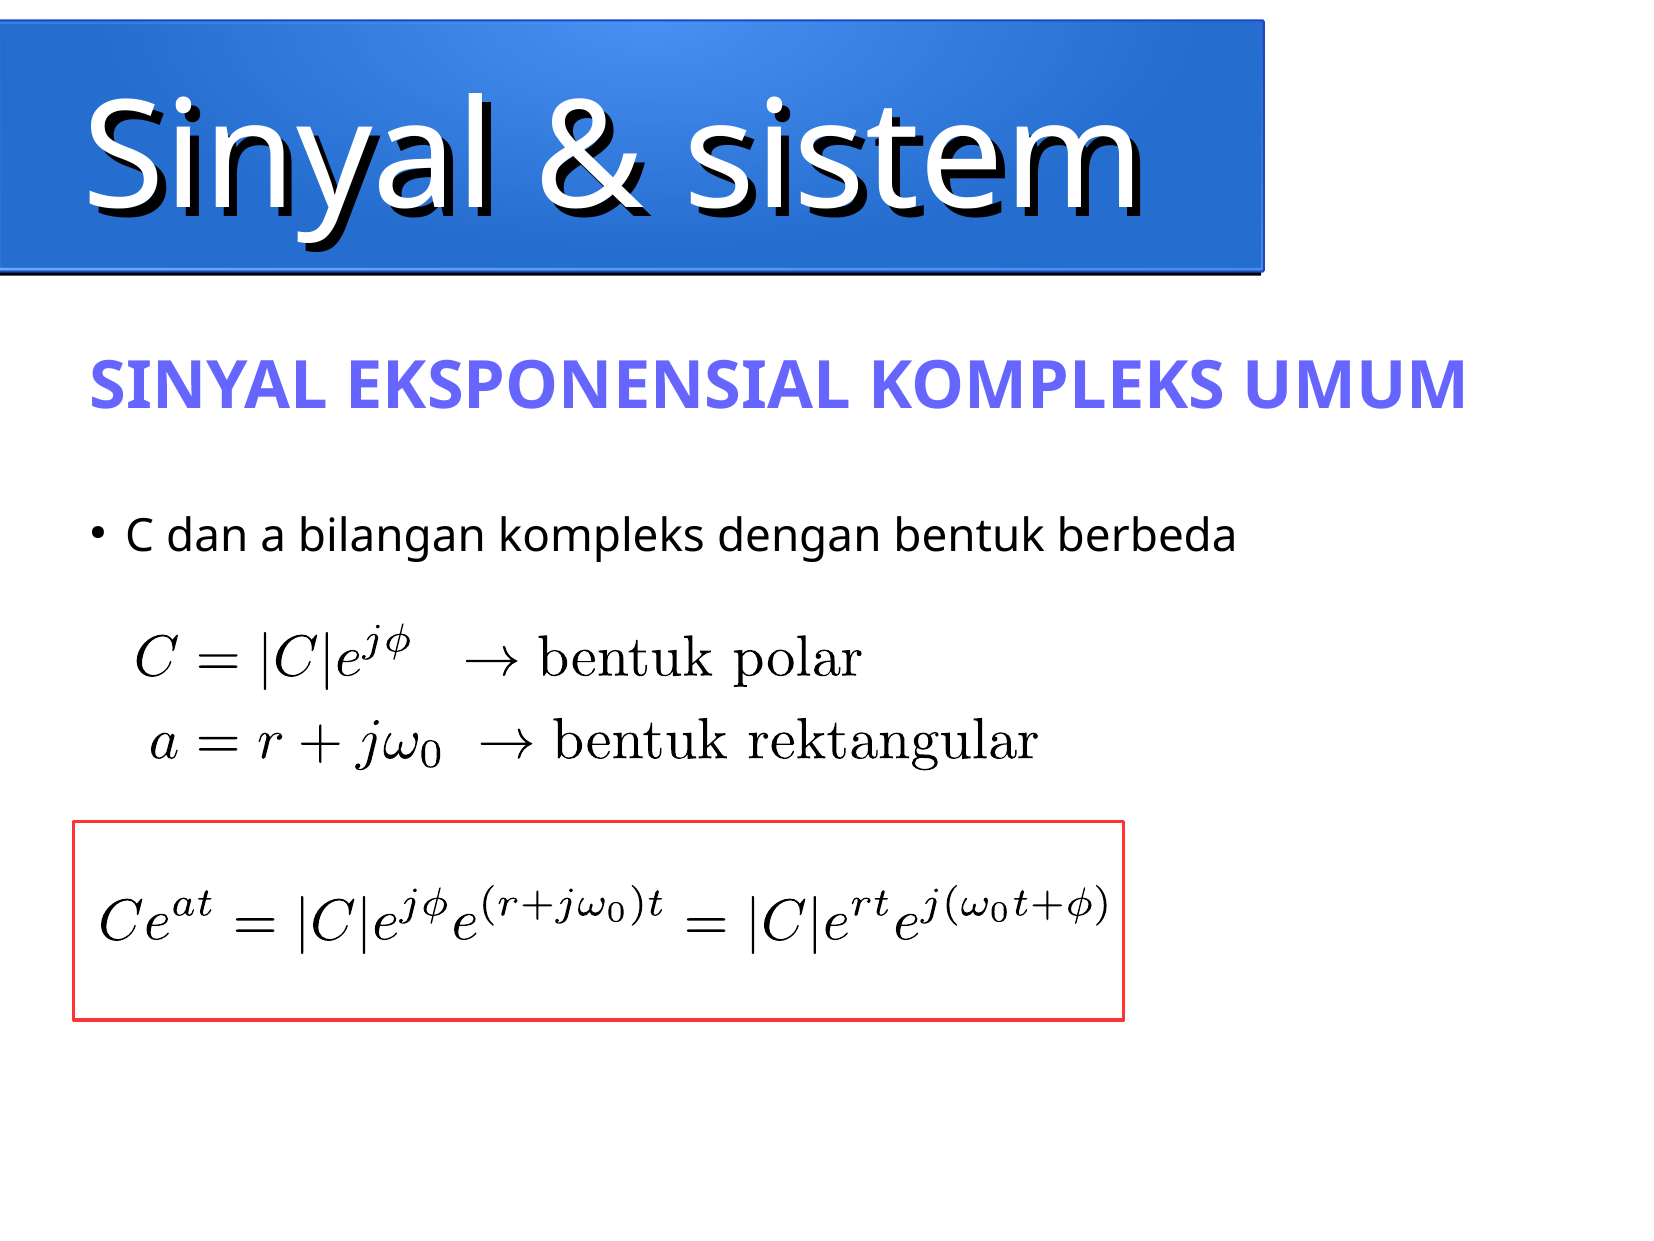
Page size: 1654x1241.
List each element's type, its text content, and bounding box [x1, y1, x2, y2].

text_box [98, 885, 1112, 954]
text_box [148, 717, 1040, 771]
title Sinyal & sistem [82, 47, 1235, 252]
text_box C dan a bilangan kompleks dengan bentuk berbeda [75, 495, 1222, 562]
text_box [133, 623, 864, 691]
text_box SINYAL EKSPONENSIAL KOMPLEKS UMUM [75, 330, 1513, 420]
